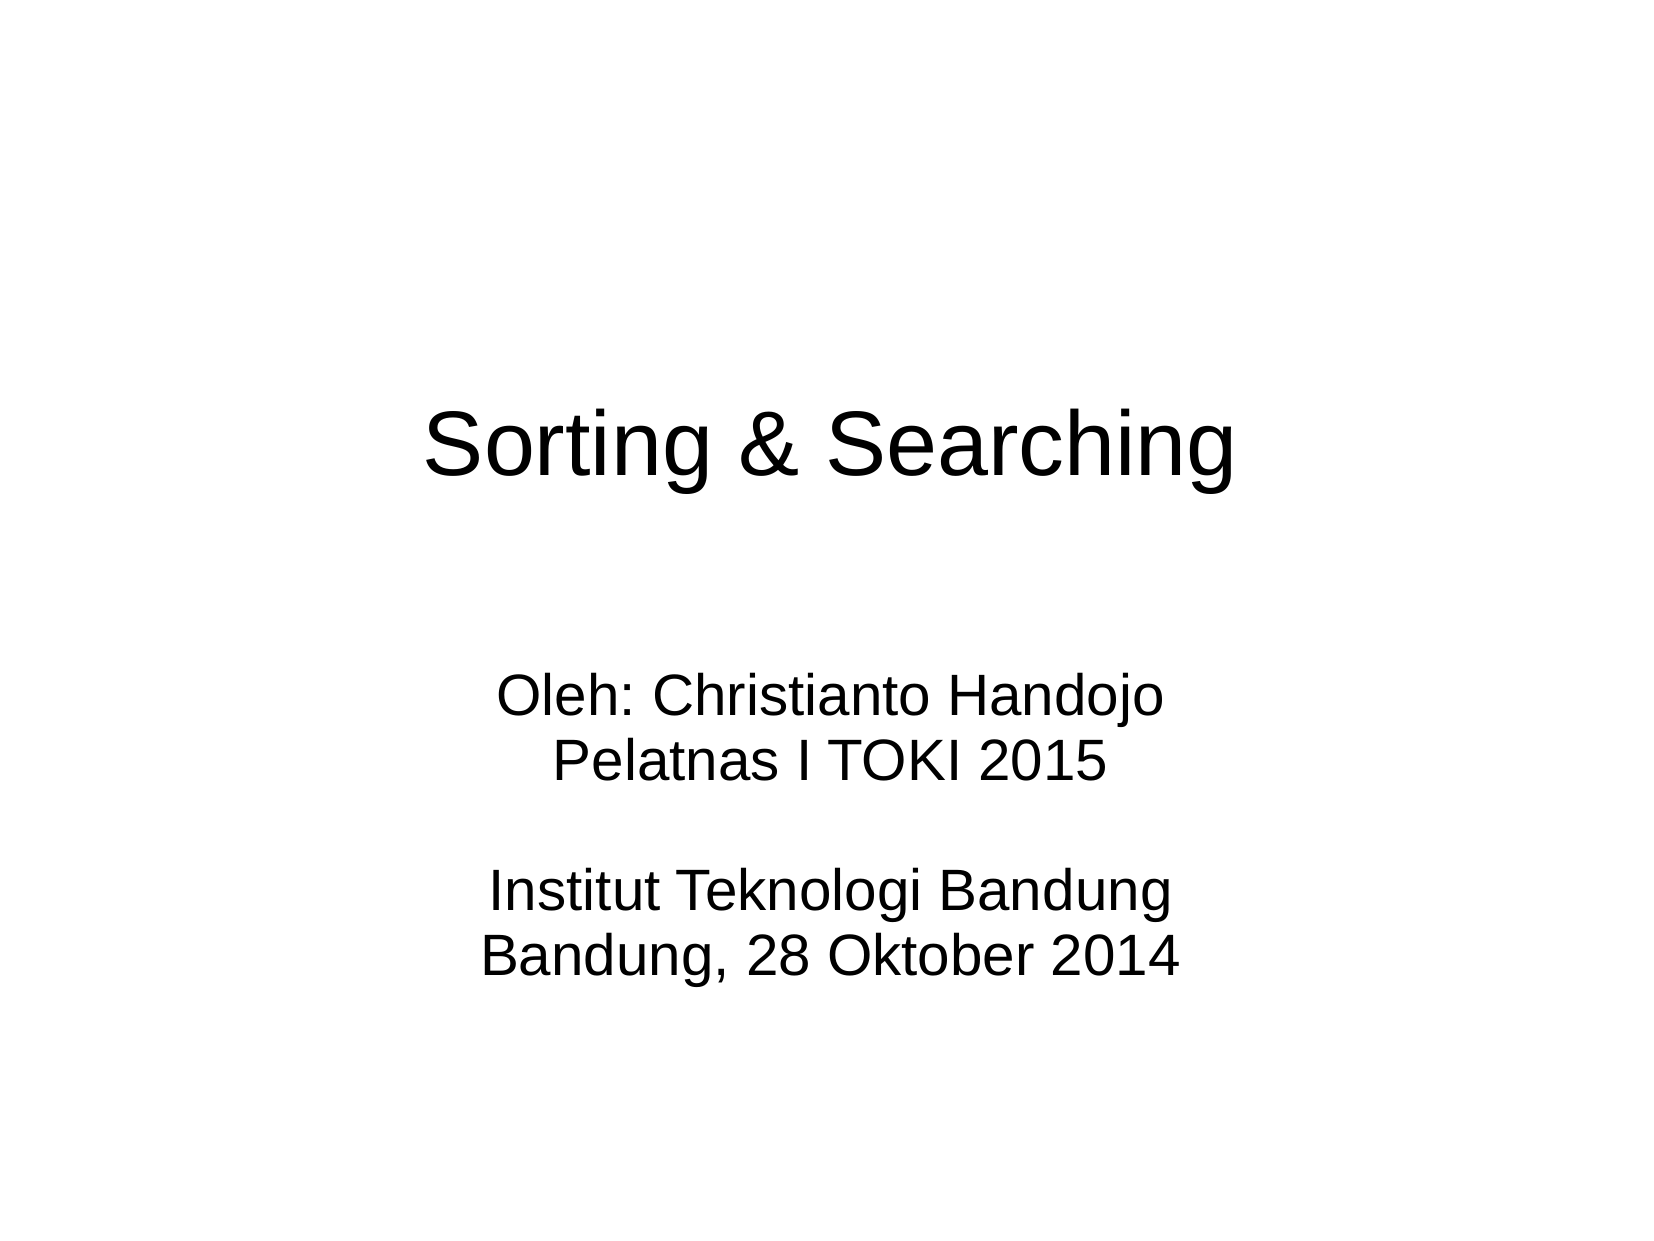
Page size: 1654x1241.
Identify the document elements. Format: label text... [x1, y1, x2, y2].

subtitle Sorting & Searching Oleh: Christianto Handojo Pelatnas I TOKI 2015 Institut Teknologi Bandung Bandung, 28 Oktober 2014 [86, 210, 1576, 1170]
